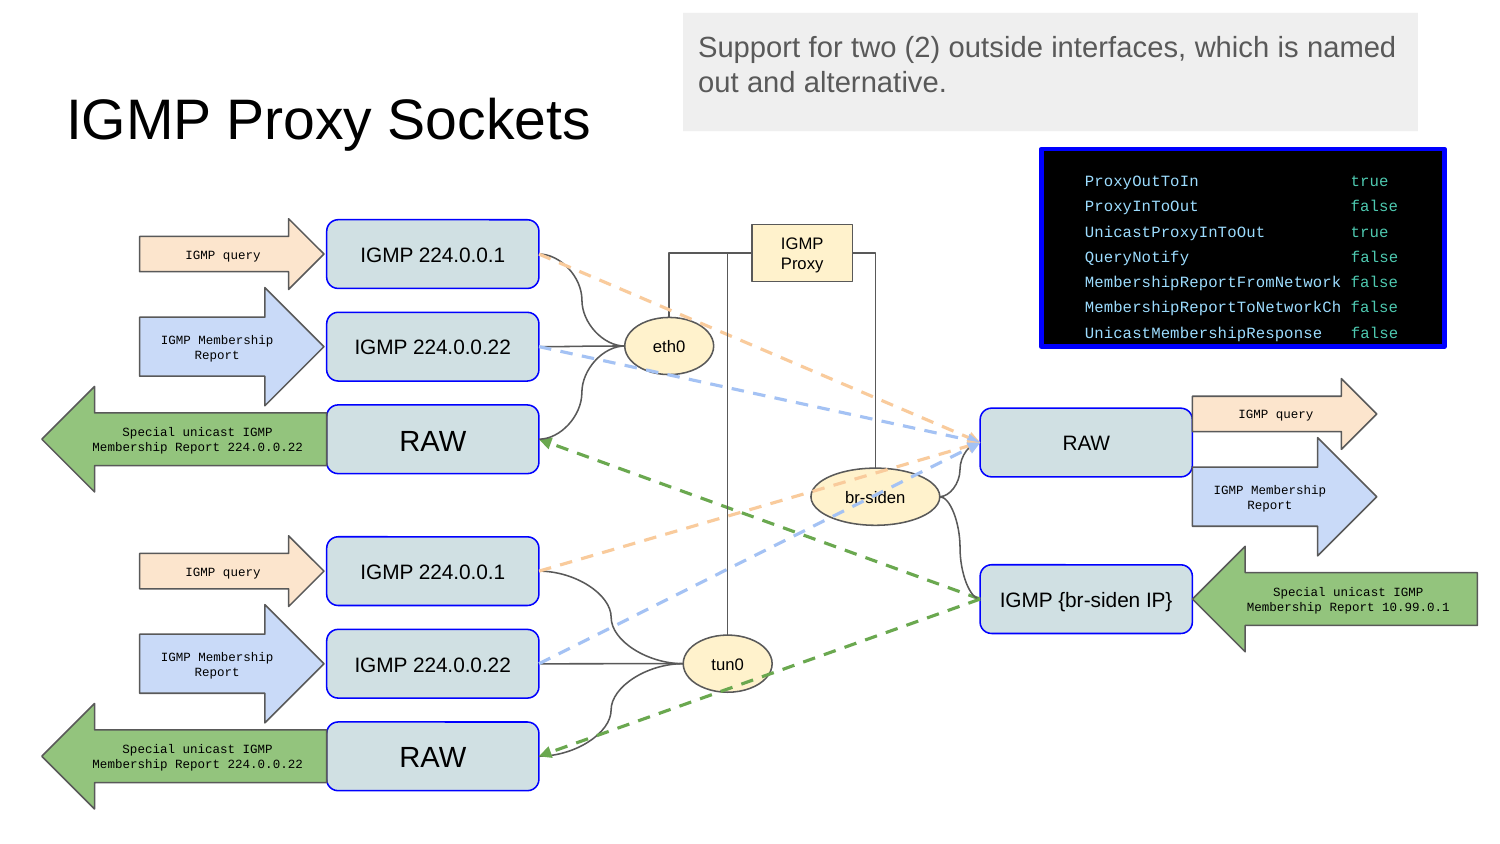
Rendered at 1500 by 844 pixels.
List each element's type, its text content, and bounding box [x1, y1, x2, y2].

text_box IGMP 224.0.0.22 [326, 312, 539, 382]
text_box ProxyOutToIn true ProxyInToOut false UnicastProxyInToOut true QueryNotify false MembershipReportFromNetwork false MembershipReportToNetworkCh false UnicastMembershipResponse false [1041, 149, 1445, 347]
text_box IGMP Proxy [752, 224, 853, 282]
text_box br-siden [810, 468, 940, 526]
text_box IGMP 224.0.0.1 [326, 536, 539, 606]
text_box Special unicast IGMP Membership Report 224.0.0.22 [41, 703, 327, 809]
text_box RAW [327, 721, 539, 791]
text_box RAW [980, 408, 1193, 477]
text_box eth0 [624, 317, 714, 375]
text_box IGMP Membership Report [139, 604, 324, 723]
text_box IGMP query [139, 218, 324, 290]
text_box IGMP Membership Report [139, 287, 324, 406]
text_box IGMP query [1192, 378, 1377, 450]
text_box tun0 [683, 635, 773, 693]
text_box IGMP query [139, 535, 324, 607]
text_box IGMP 224.0.0.22 [326, 629, 539, 699]
text_box Special unicast IGMP Membership Report 10.99.0.1 [1192, 546, 1478, 652]
title IGMP Proxy Sockets [51, 72, 637, 167]
text_box Special unicast IGMP Membership Report 224.0.0.22 [41, 386, 327, 492]
text_box IGMP Membership Report [1192, 437, 1377, 556]
text_box RAW [327, 404, 539, 474]
text_box IGMP {br-siden IP} [980, 564, 1193, 634]
text_box Support for two (2) outside interfaces, which is named out and alternative. [683, 12, 1418, 132]
text_box IGMP 224.0.0.1 [326, 219, 539, 289]
